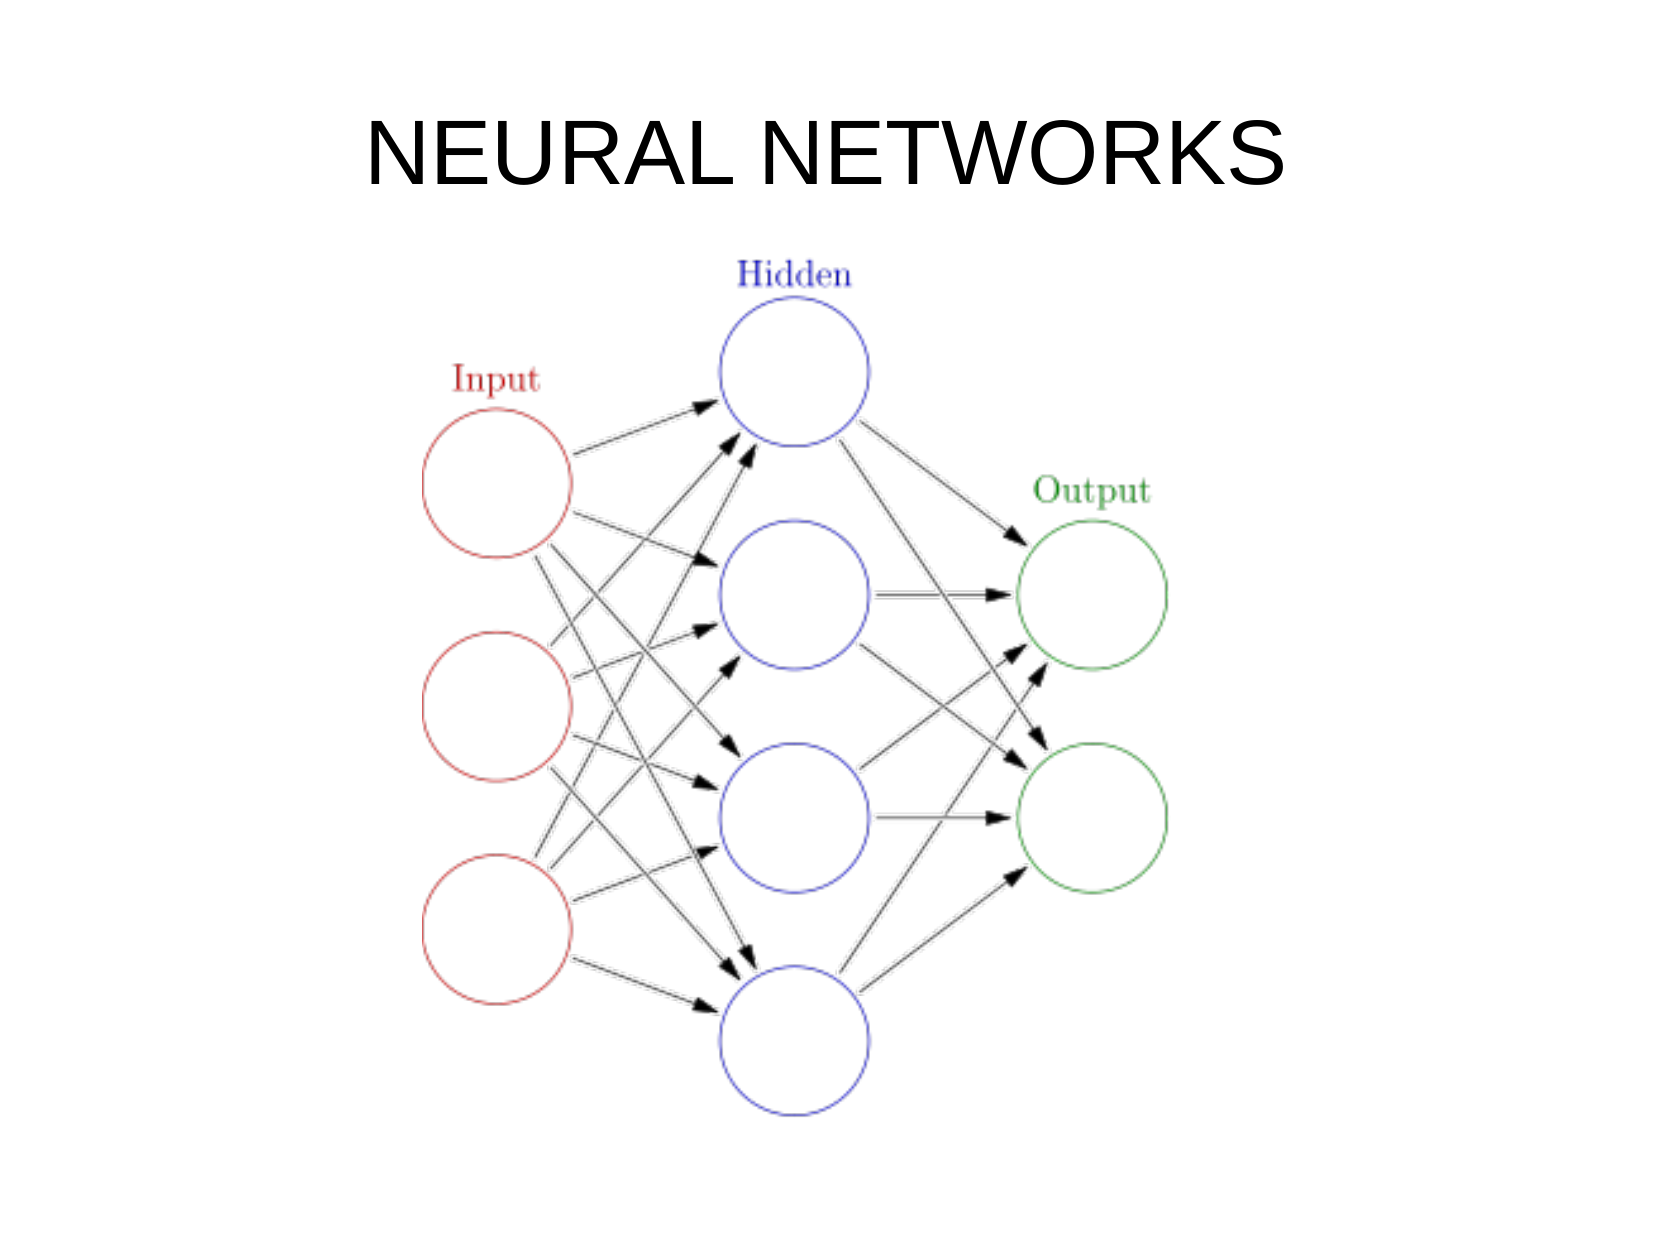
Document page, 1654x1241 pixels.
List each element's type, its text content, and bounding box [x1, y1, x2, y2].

title NEURAL NETWORKS [82, 49, 1571, 257]
picture [422, 256, 1171, 1156]
